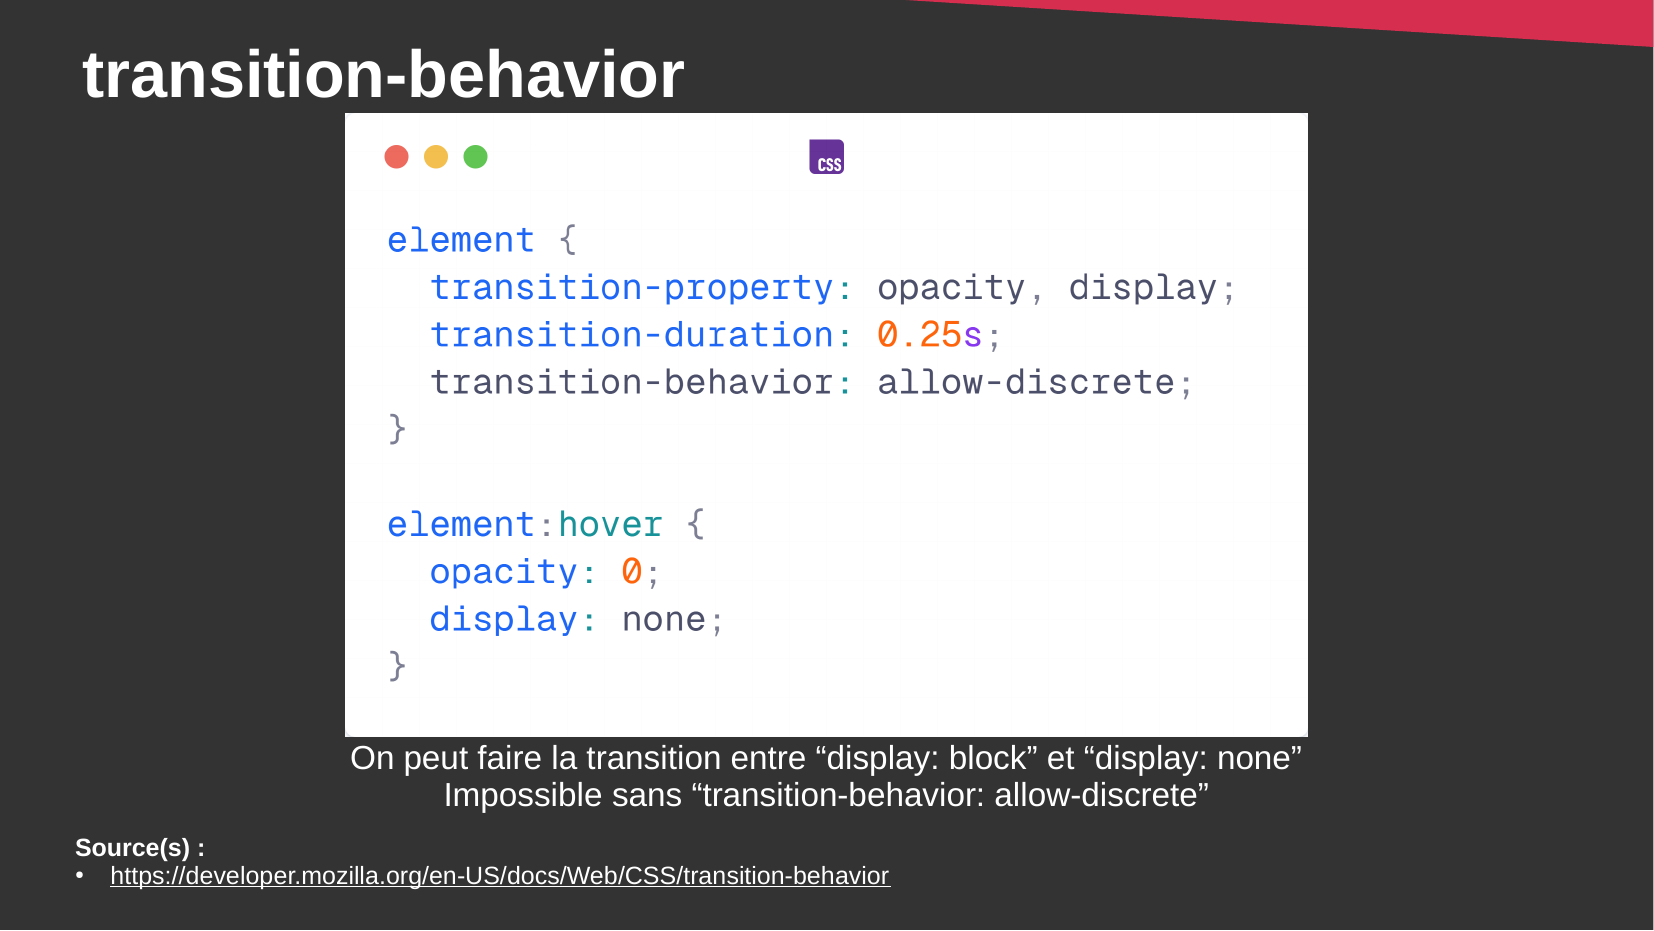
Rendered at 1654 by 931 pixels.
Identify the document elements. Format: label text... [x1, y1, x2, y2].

title transition-behavior [82, 37, 1571, 114]
text_box Source(s) : https://developer.mozilla.org/en-US/docs/Web/CSS/transition-behavior [60, 826, 1546, 926]
title On peut faire la transition entre “display: block” et “display: none” Impossible sans “transition-behavior: allow-discrete” [304, 739, 1349, 823]
text_box [905, 0, 1654, 48]
picture [345, 113, 1308, 737]
